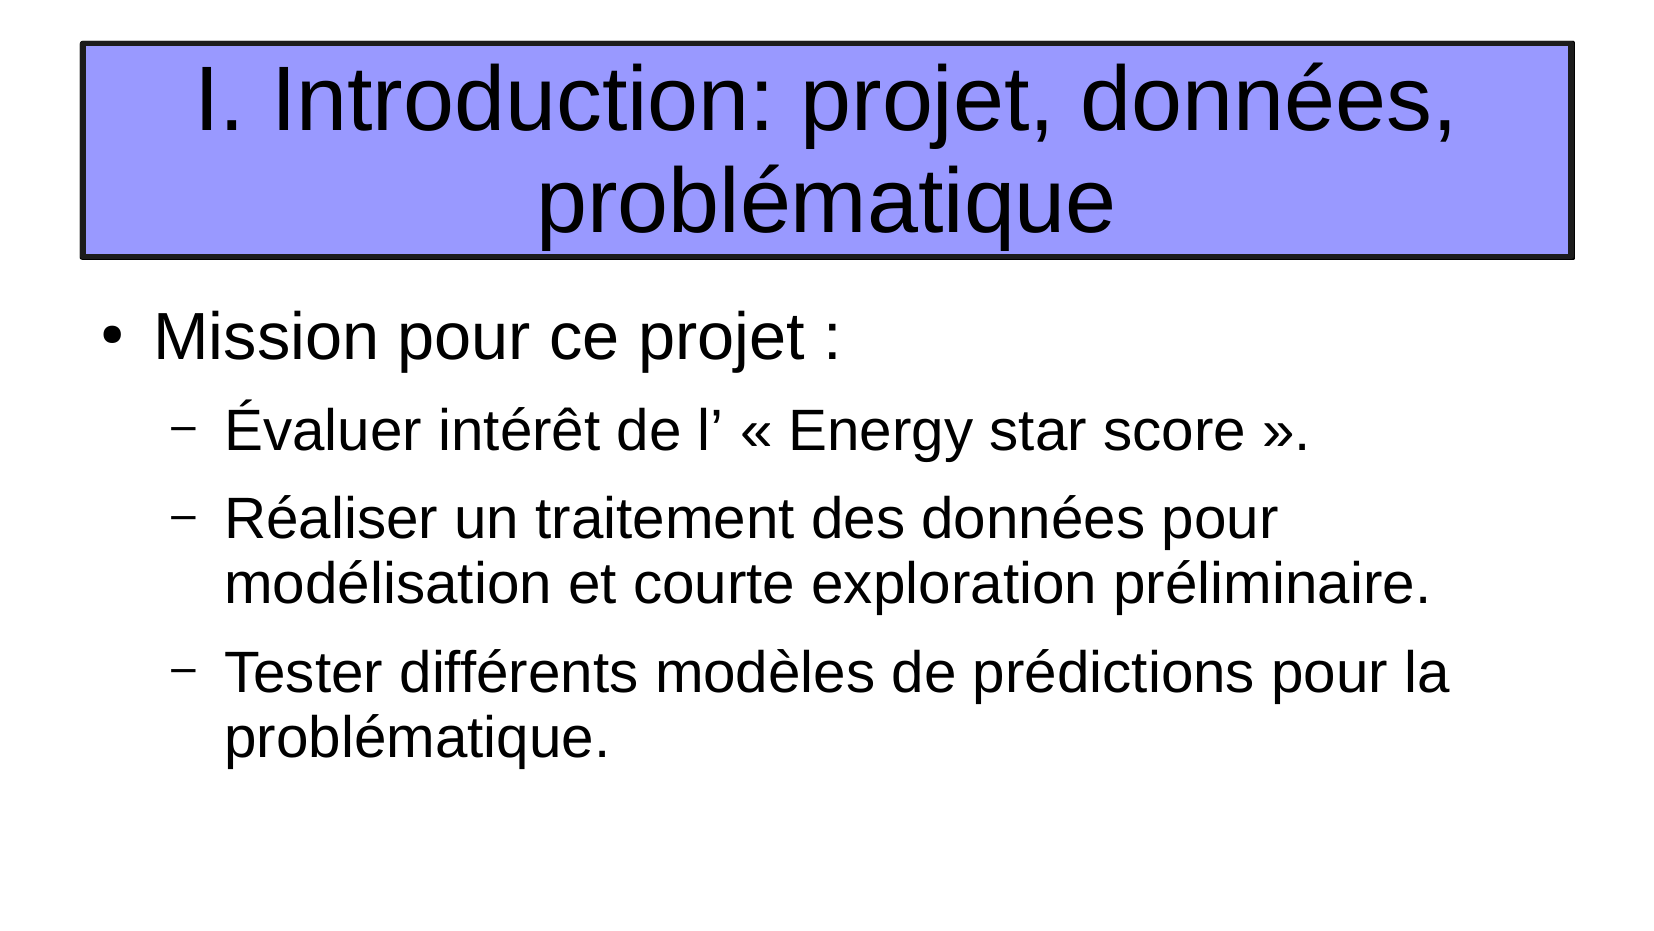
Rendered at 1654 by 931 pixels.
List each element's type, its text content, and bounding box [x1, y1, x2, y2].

list Mission pour ce projet : Évaluer intérêt de l’ « Energy star score ». Réaliser un traitement des données pour modélisation et courte exploration préliminaire. Tester différents modèles de prédictions pour la problématique. [82, 299, 1571, 839]
title I. Introduction: projet, données, problématique [82, 43, 1572, 257]
